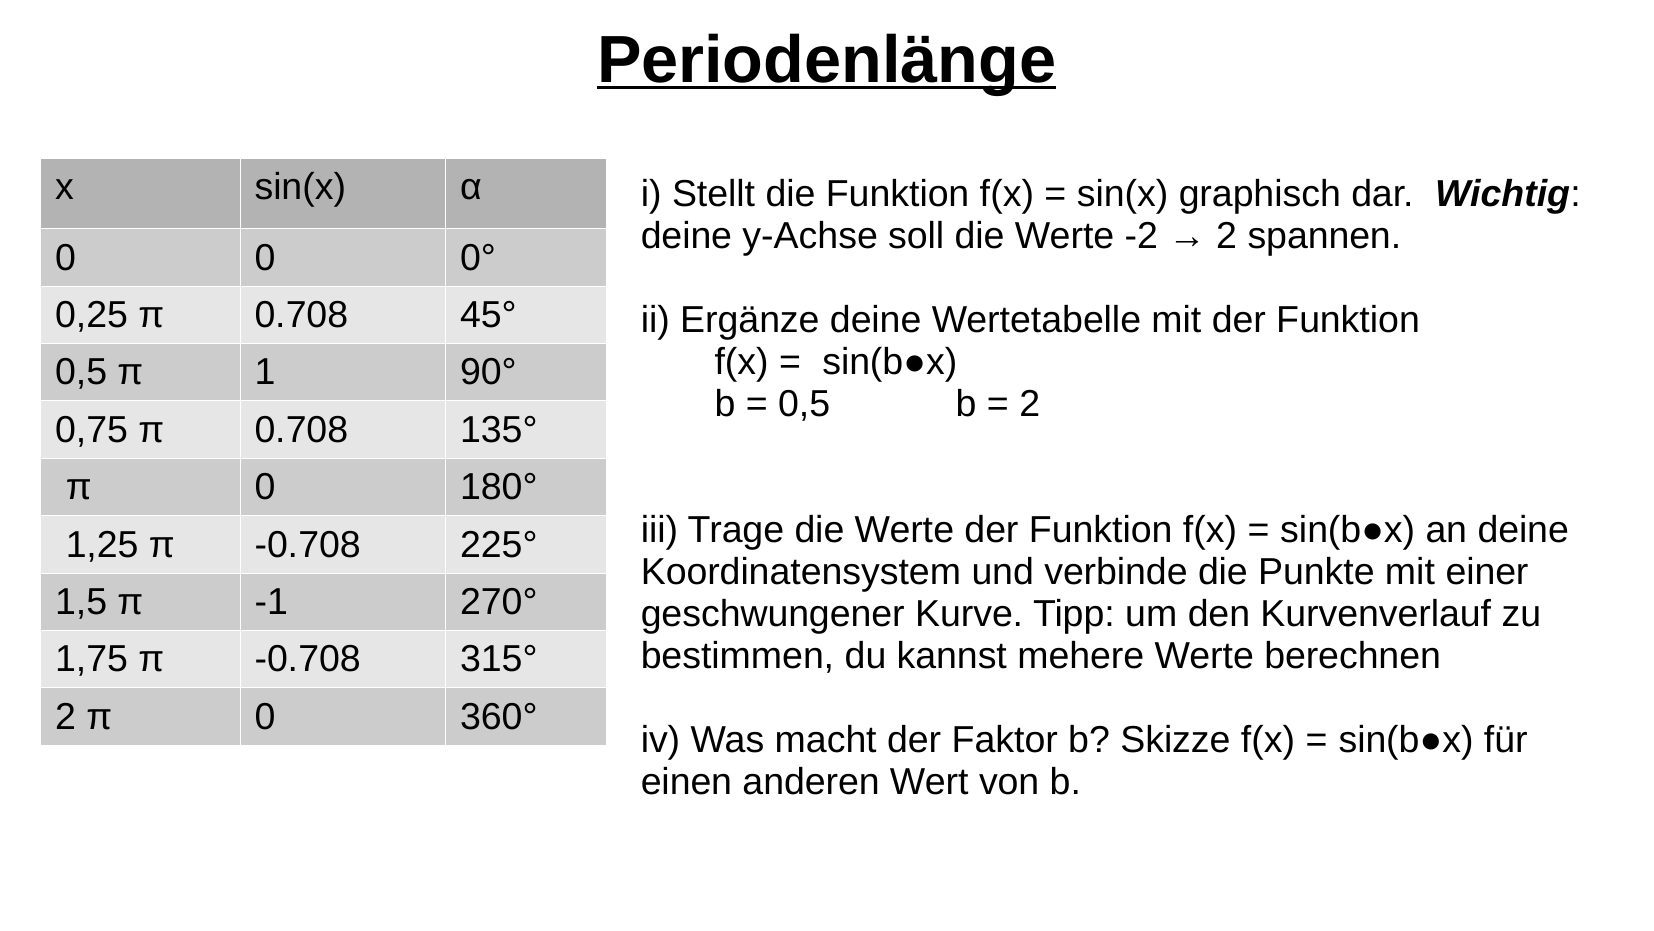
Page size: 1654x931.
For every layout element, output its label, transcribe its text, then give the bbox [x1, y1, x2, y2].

table_cell 360° [446, 688, 606, 745]
text_box i) Stellt die Funktion f(x) = sin(x) graphisch dar. Wichtig: deine y-Achse soll die Werte -2 → 2 spannen. ii) Ergänze deine Wertetabelle mit der Funktion f(x) = sin(b●x) b = 0,5 b = 2 iii) Trage die Werte der Funktion f(x) = sin(b●x) an deine Koordinatensystem und verbinde die Punkte mit einer geschwungener Kurve. Tipp: um den Kurvenverlauf zu bestimmen, du kannst mehere Werte berechnen iv) Was macht der Faktor b? Skizze f(x) = sin(b●x) für einen anderen Wert von b. [625, 165, 1642, 811]
table_cell 0.708 [241, 401, 445, 458]
table_cell -0.708 [241, 631, 445, 687]
table_cell 0 [241, 688, 445, 745]
table_cell 0,5 π [41, 344, 240, 400]
table_cell 180° [446, 459, 606, 515]
table_cell -0.708 [241, 516, 445, 573]
table_cell 0,75 π [41, 401, 240, 458]
table_cell -1 [241, 574, 445, 630]
table_cell 2 π [41, 688, 240, 745]
table_cell 315° [446, 631, 606, 687]
table_cell 1,25 π [41, 516, 240, 573]
table_cell 45° [446, 287, 606, 343]
table_cell 1,75 π [41, 631, 240, 687]
table_cell 0 [241, 459, 445, 515]
table_cell 90° [446, 344, 606, 400]
table_header sin(x) [241, 159, 445, 228]
table_cell 270° [446, 574, 606, 630]
table_cell 0 [241, 229, 445, 286]
table_cell 0° [446, 229, 606, 286]
table_cell 0,25 π [41, 287, 240, 343]
table_cell π [41, 459, 240, 515]
title Periodenlänge [82, 11, 1571, 107]
table_cell 1,5 π [41, 574, 240, 630]
table_cell 135° [446, 401, 606, 458]
table_cell 225° [446, 516, 606, 573]
table_cell 1 [241, 344, 445, 400]
table_cell 0 [41, 229, 240, 286]
table_cell 0.708 [241, 287, 445, 343]
table_header α [446, 159, 606, 228]
table_header x [41, 159, 240, 228]
